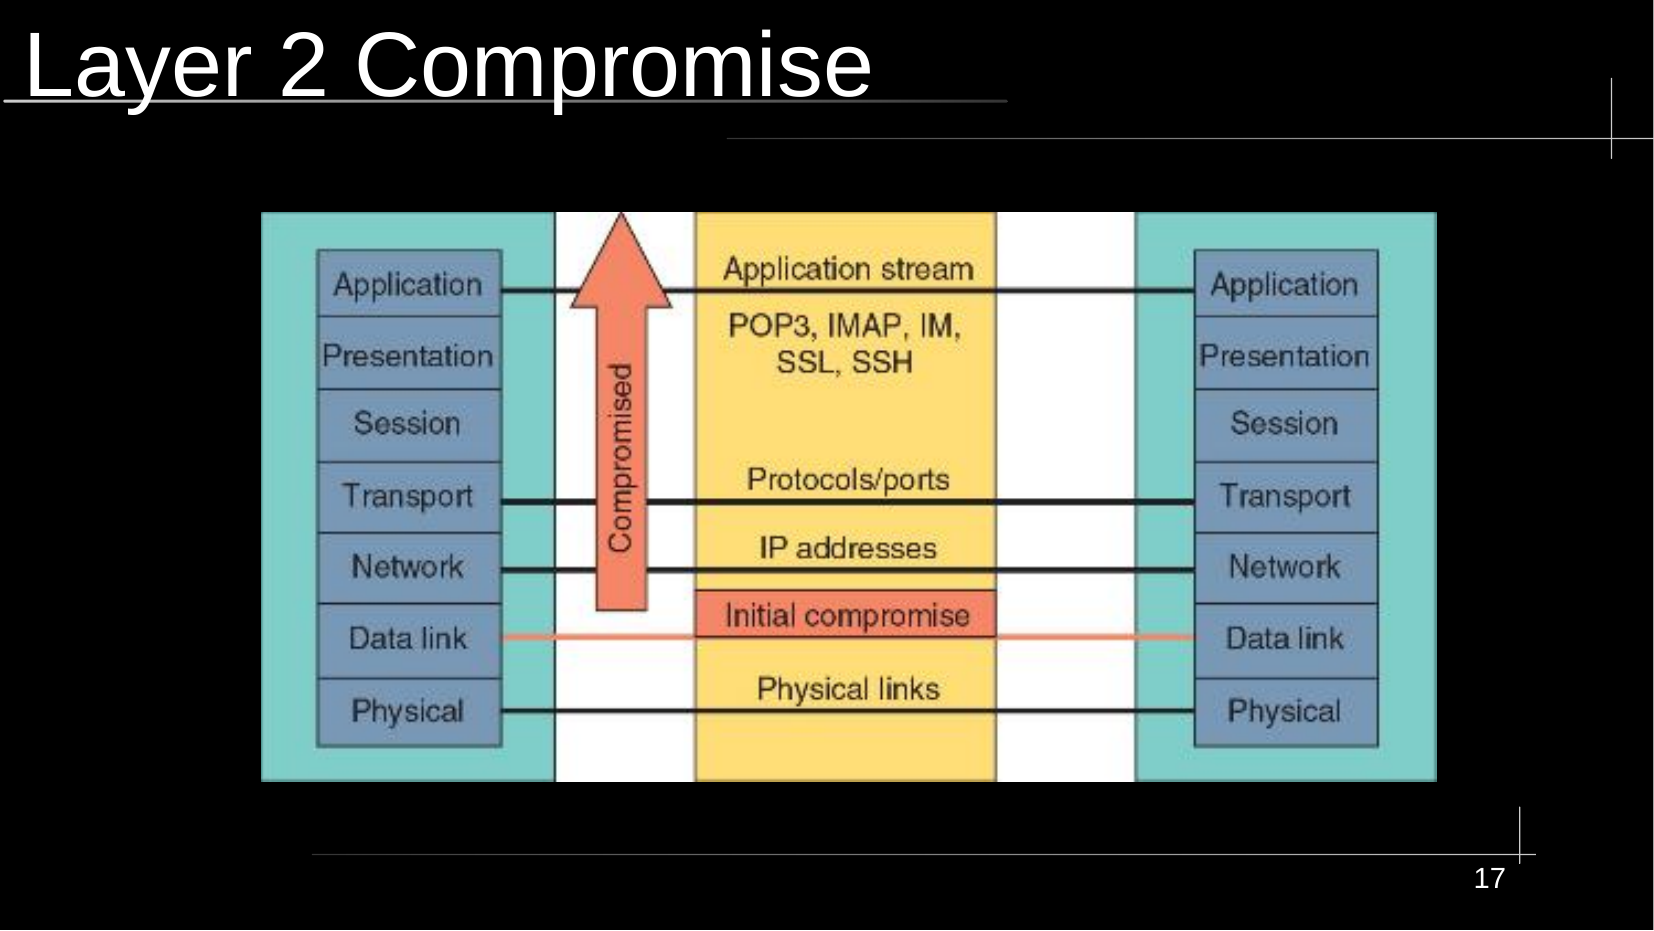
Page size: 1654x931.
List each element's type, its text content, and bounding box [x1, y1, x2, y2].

picture [261, 212, 1437, 782]
title Layer 2 Compromise [23, 11, 1589, 119]
